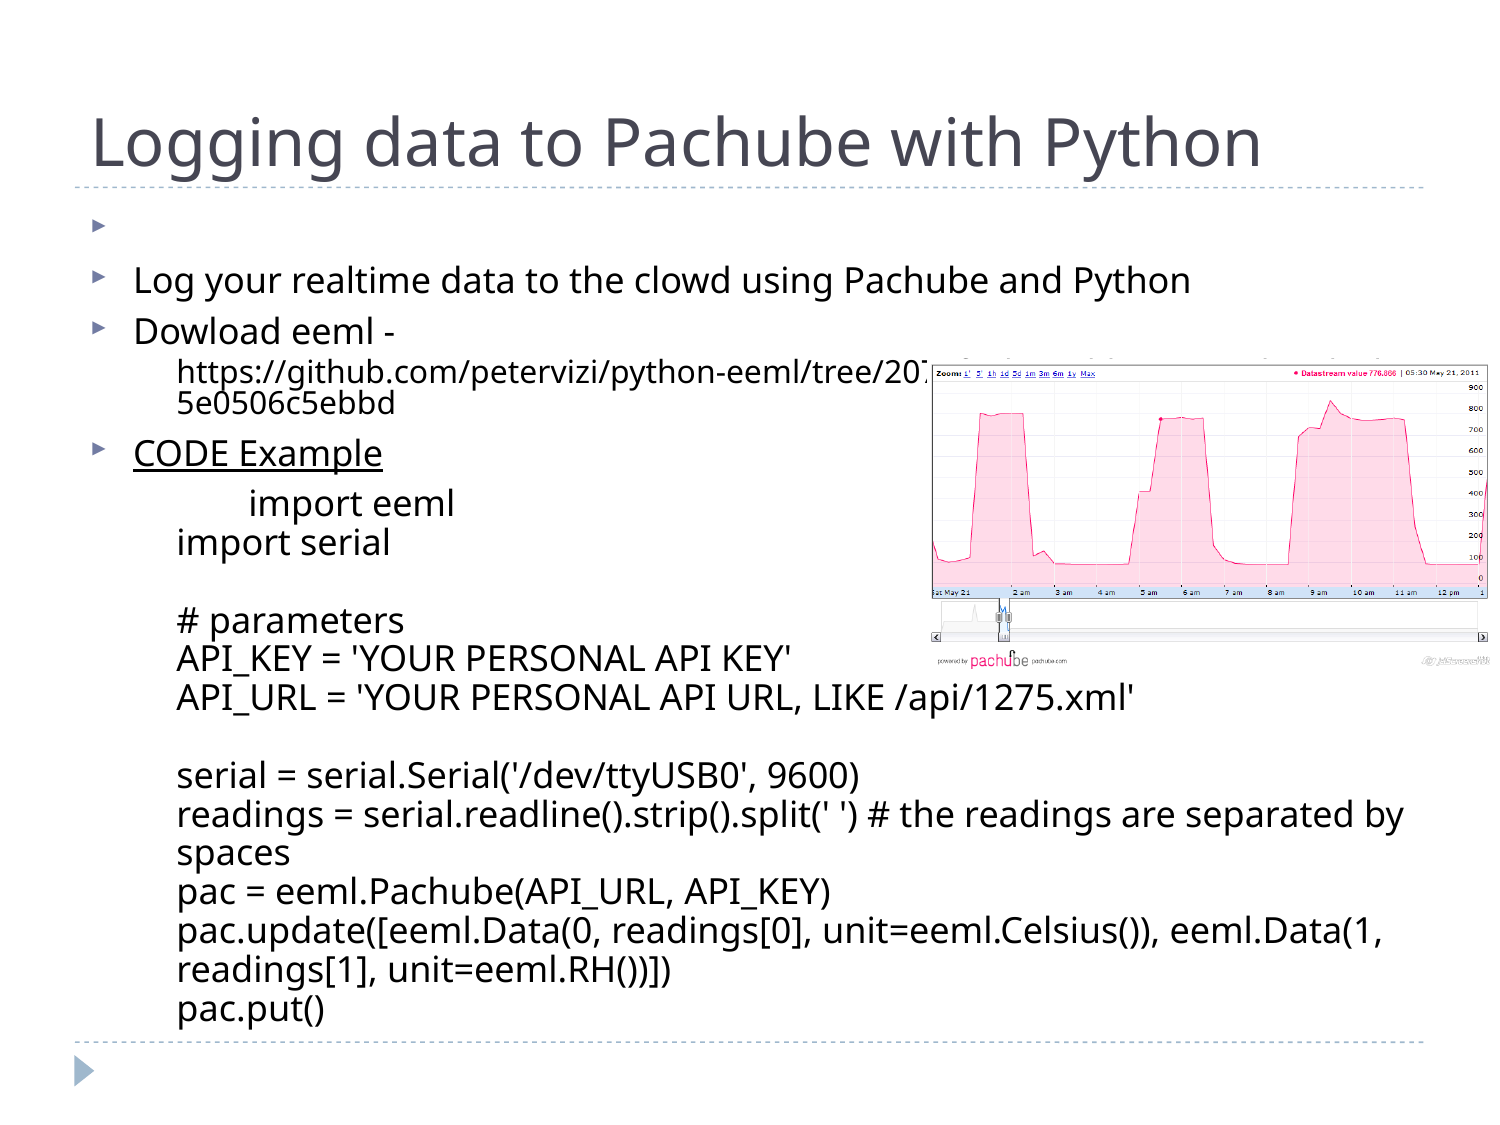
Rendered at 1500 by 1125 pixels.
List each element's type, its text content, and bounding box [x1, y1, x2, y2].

title Logging data to Pachube with Python [75, 24, 1426, 188]
list Log your realtime data to the clowd using Pachube and Python Dowload eeml - https://github.com/petervizi/python-eeml/tree/207ef35b9c0dd64851249b83d91b5e0506c5ebbd CODE Example import eeml import serial # parameters API_KEY = 'YOUR PERSONAL API KEY' API_URL = 'YOUR PERSONAL API URL, LIKE /api/1275.xml' serial = serial.Serial('/dev/ttyUSB0', 9600) readings = serial.readline().strip().split(' ') # the readings are separated by spaces pac = eeml.Pachube(API_URL, API_KEY) pac.update([eeml.Data(0, readings[0], unit=eeml.Celsius()), eeml.Data(1, readings[1], unit=eeml.RH())]) pac.put() [75, 200, 1426, 1011]
picture [927, 359, 1494, 669]
